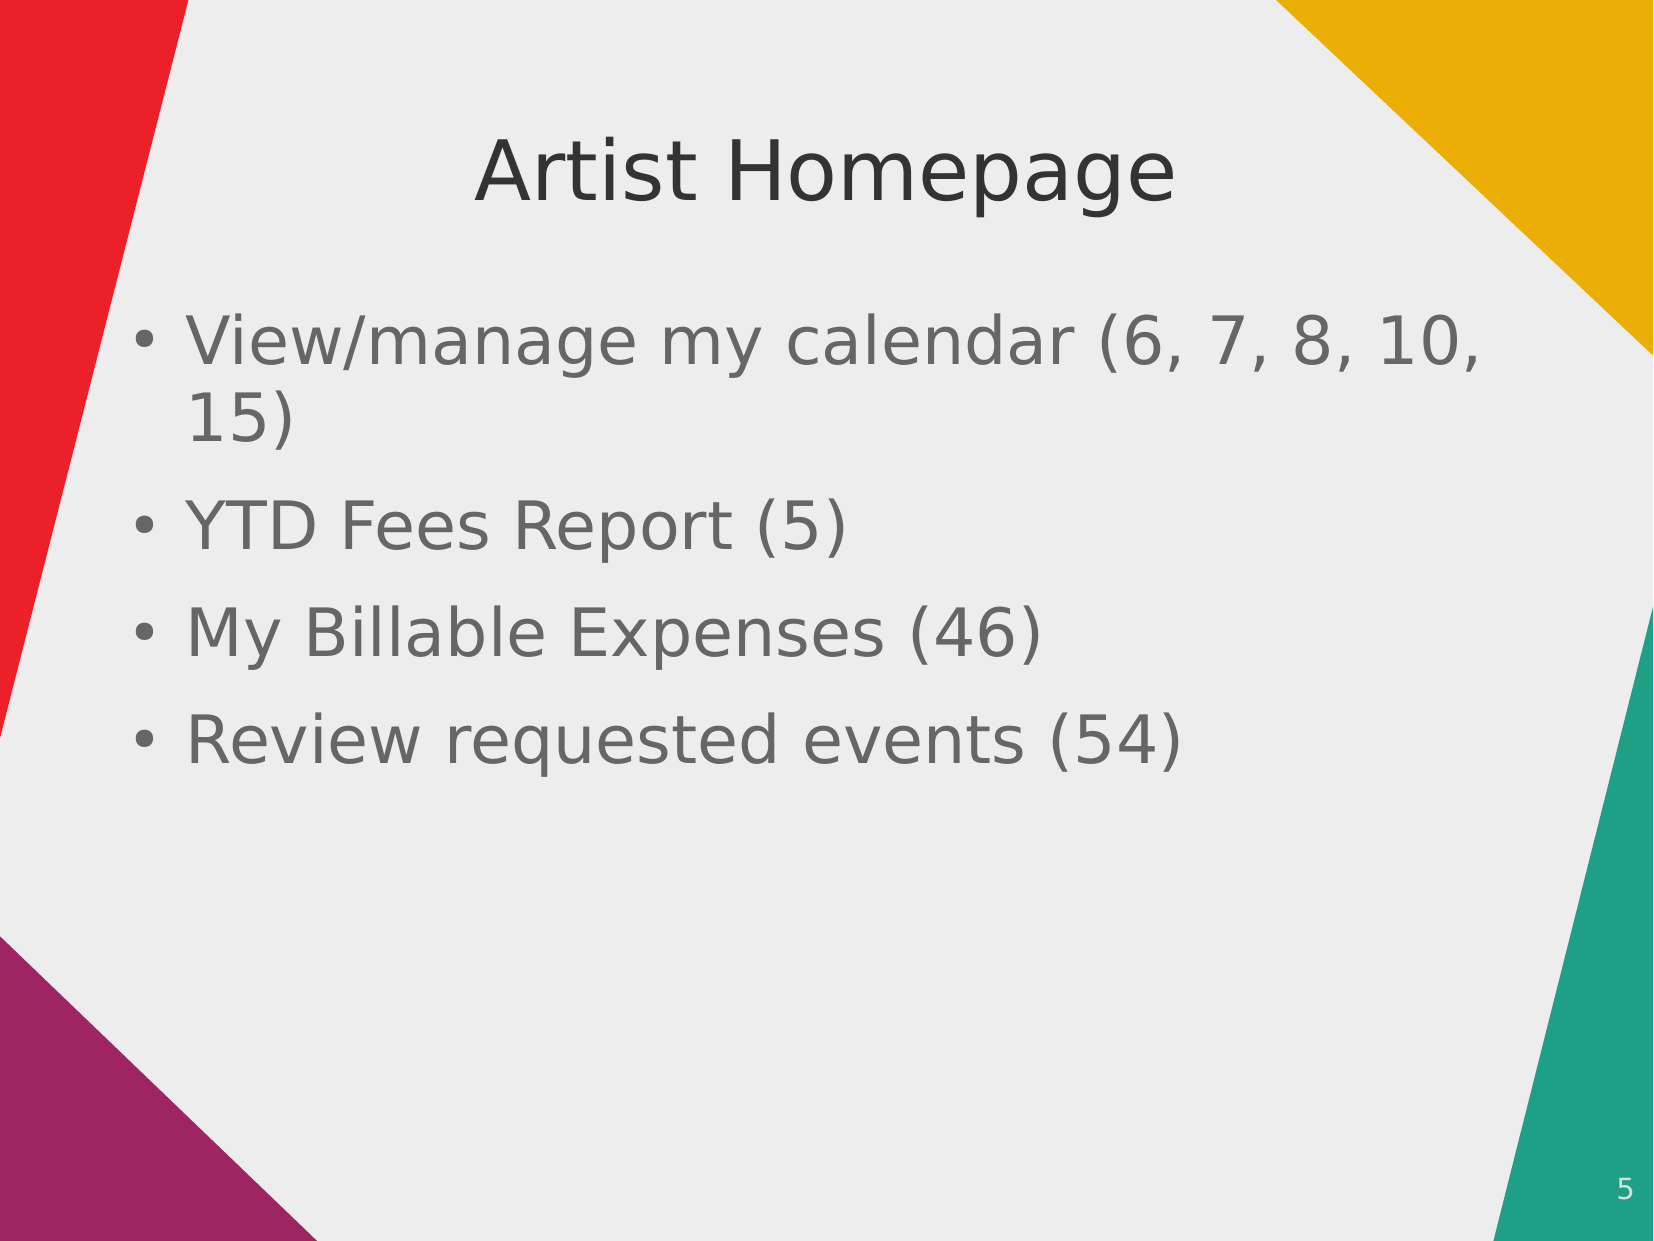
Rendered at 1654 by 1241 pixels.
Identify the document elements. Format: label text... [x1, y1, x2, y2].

title Artist Homepage [114, 73, 1539, 271]
list View/manage my calendar (6, 7, 8, 10, 15) YTD Fees Report (5) My Billable Expenses (46) Review requested events (54) [114, 302, 1539, 1033]
